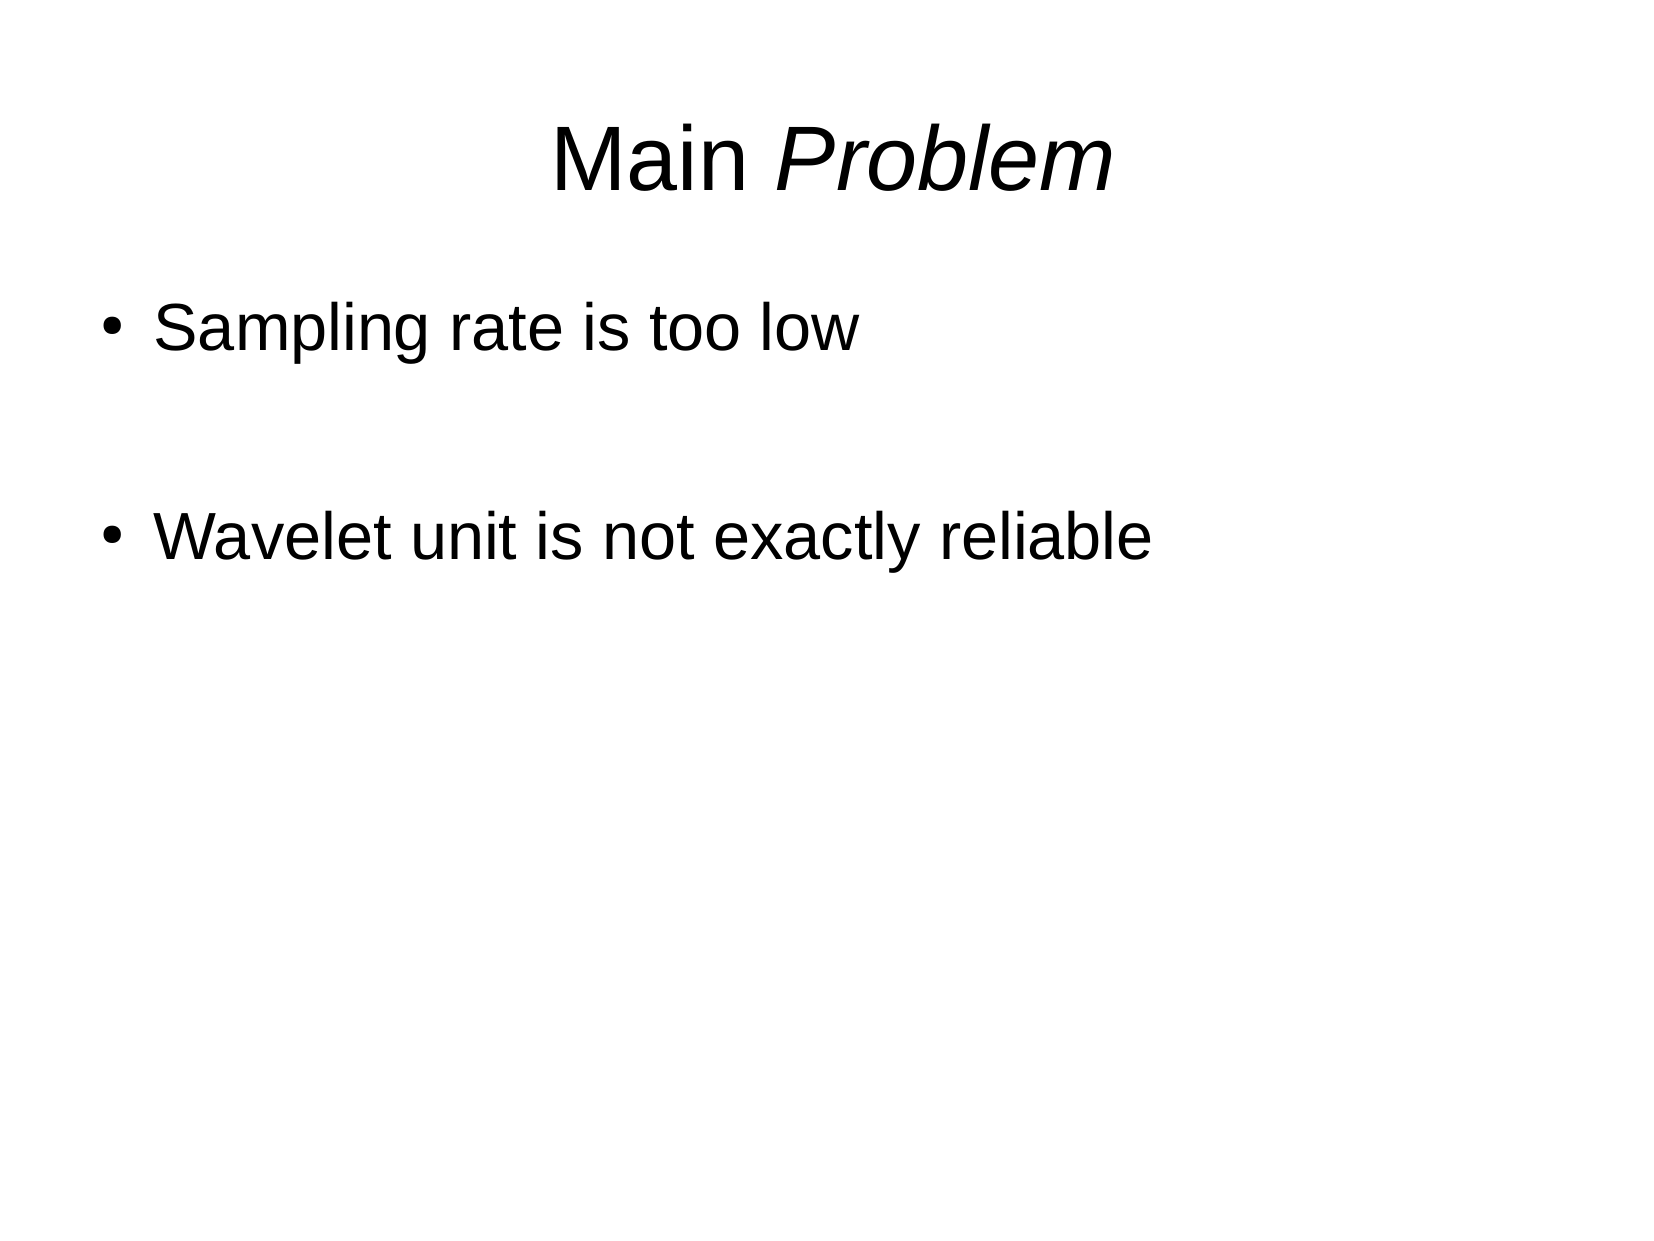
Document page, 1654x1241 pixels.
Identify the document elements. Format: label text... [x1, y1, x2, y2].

list Sampling rate is too low Wavelet unit is not exactly reliable [82, 290, 1571, 1010]
title Main Problem [76, 55, 1565, 263]
